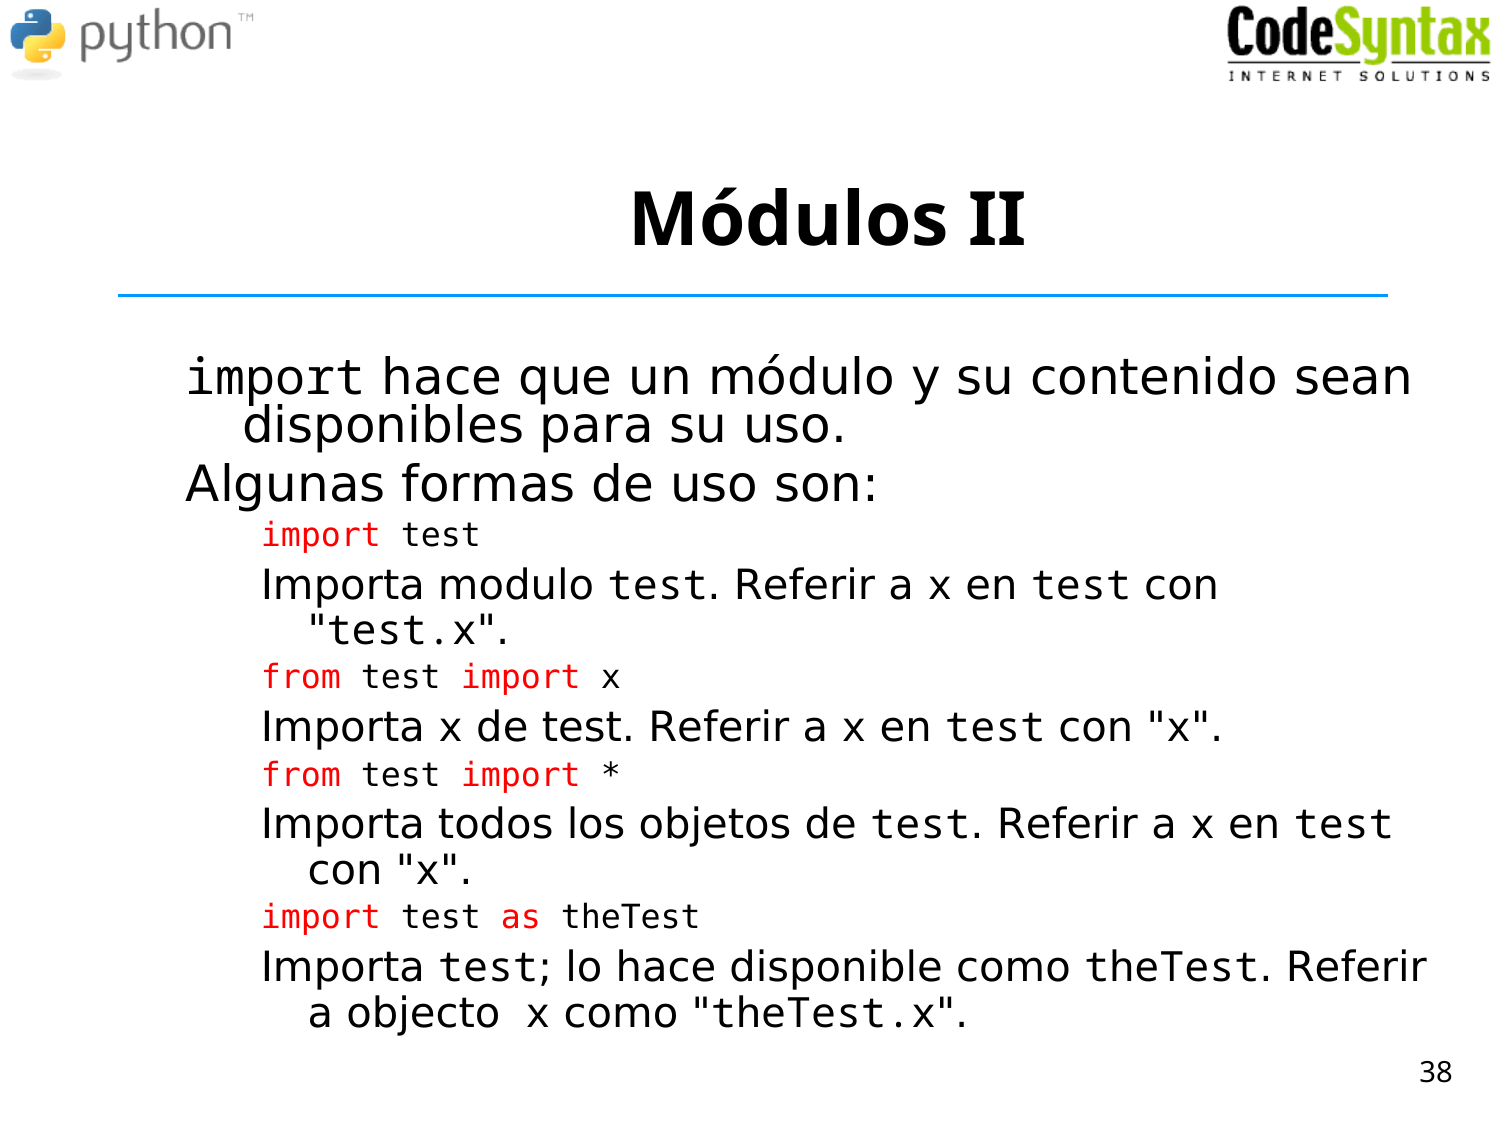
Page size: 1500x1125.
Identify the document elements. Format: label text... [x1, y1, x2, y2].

list import hace que un módulo y su contenido sean disponibles para su uso. Algunas formas de uso son: import test Importa modulo test. Referir a x en test con "test.x". from test import x Importa x de test. Referir a x en test con "x". from test import * Importa todos los objetos de test. Referir a x en test con "x". import test as theTest Importa test; lo hace disponible como theTest. Referir a objecto x como "theTest.x". [171, 343, 1447, 1125]
title Módulos II [188, 35, 1468, 276]
picture [0, 0, 286, 92]
picture [1226, 5, 1500, 83]
